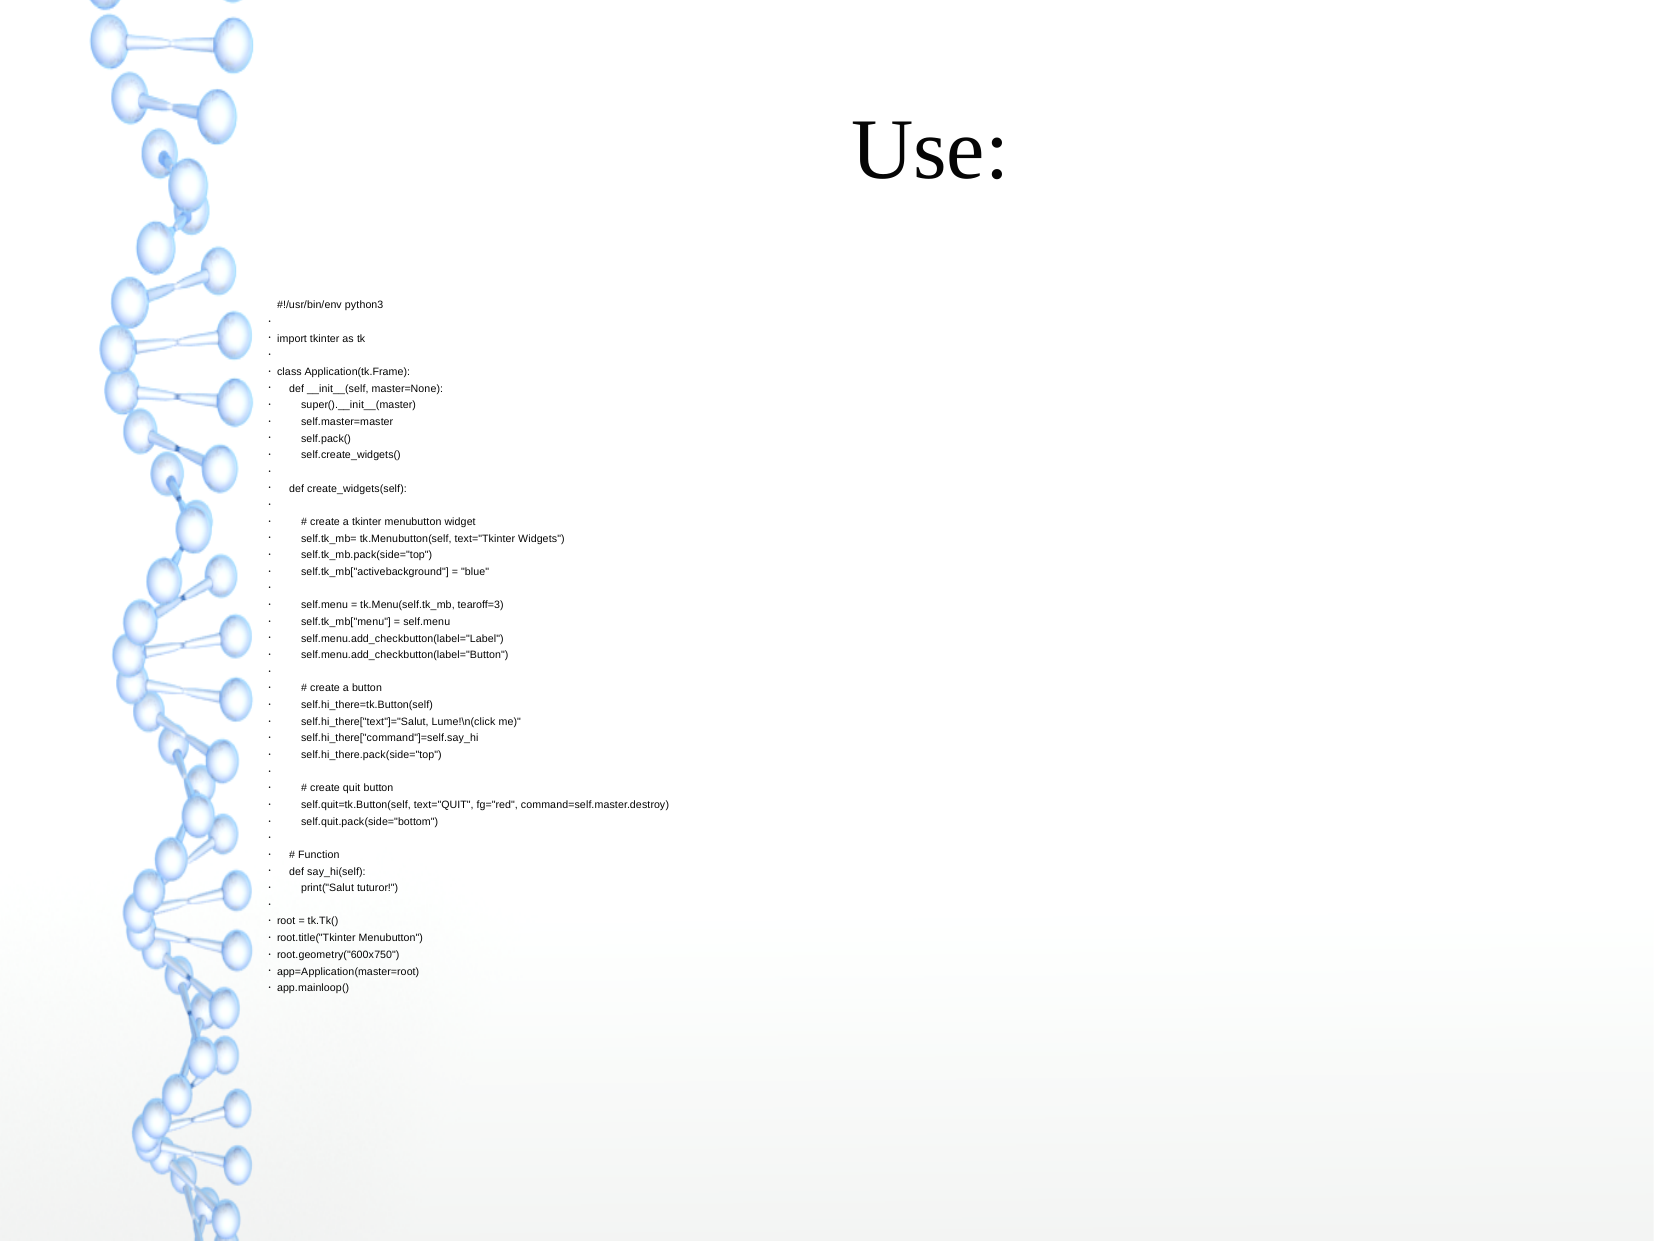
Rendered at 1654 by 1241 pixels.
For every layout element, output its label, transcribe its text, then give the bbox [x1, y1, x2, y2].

list #!/usr/bin/env python3 import tkinter as tk class Application(tk.Frame): def __init__(self, master=None): super().__init__(master) self.master=master self.pack() self.create_widgets() def create_widgets(self): # create a tkinter menubutton widget self.tk_mb= tk.Menubutton(self, text="Tkinter Widgets") self.tk_mb.pack(side="top") self.tk_mb["activebackground"] = "blue" self.menu = tk.Menu(self.tk_mb, tearoff=3) self.tk_mb["menu"] = self.menu self.menu.add_checkbutton(label="Label") self.menu.add_checkbutton(label="Button") # create a button self.hi_there=tk.Button(self) self.hi_there["text"]="Salut, Lume!\n(click me)" self.hi_there["command"]=self.say_hi self.hi_there.pack(side="top") # create quit button self.quit=tk.Button(self, text="QUIT", fg="red", command=self.master.destroy) self.quit.pack(side="bottom") # Function def say_hi(self): print("Salut tuturor!") root = tk.Tk() root.title("Tkinter Menubutton") root.geometry("600x750") app=Application(master=root) app.mainloop() [265, 299, 1595, 1019]
picture [0, 0, 1654, 1241]
title Use: [265, 47, 1595, 252]
